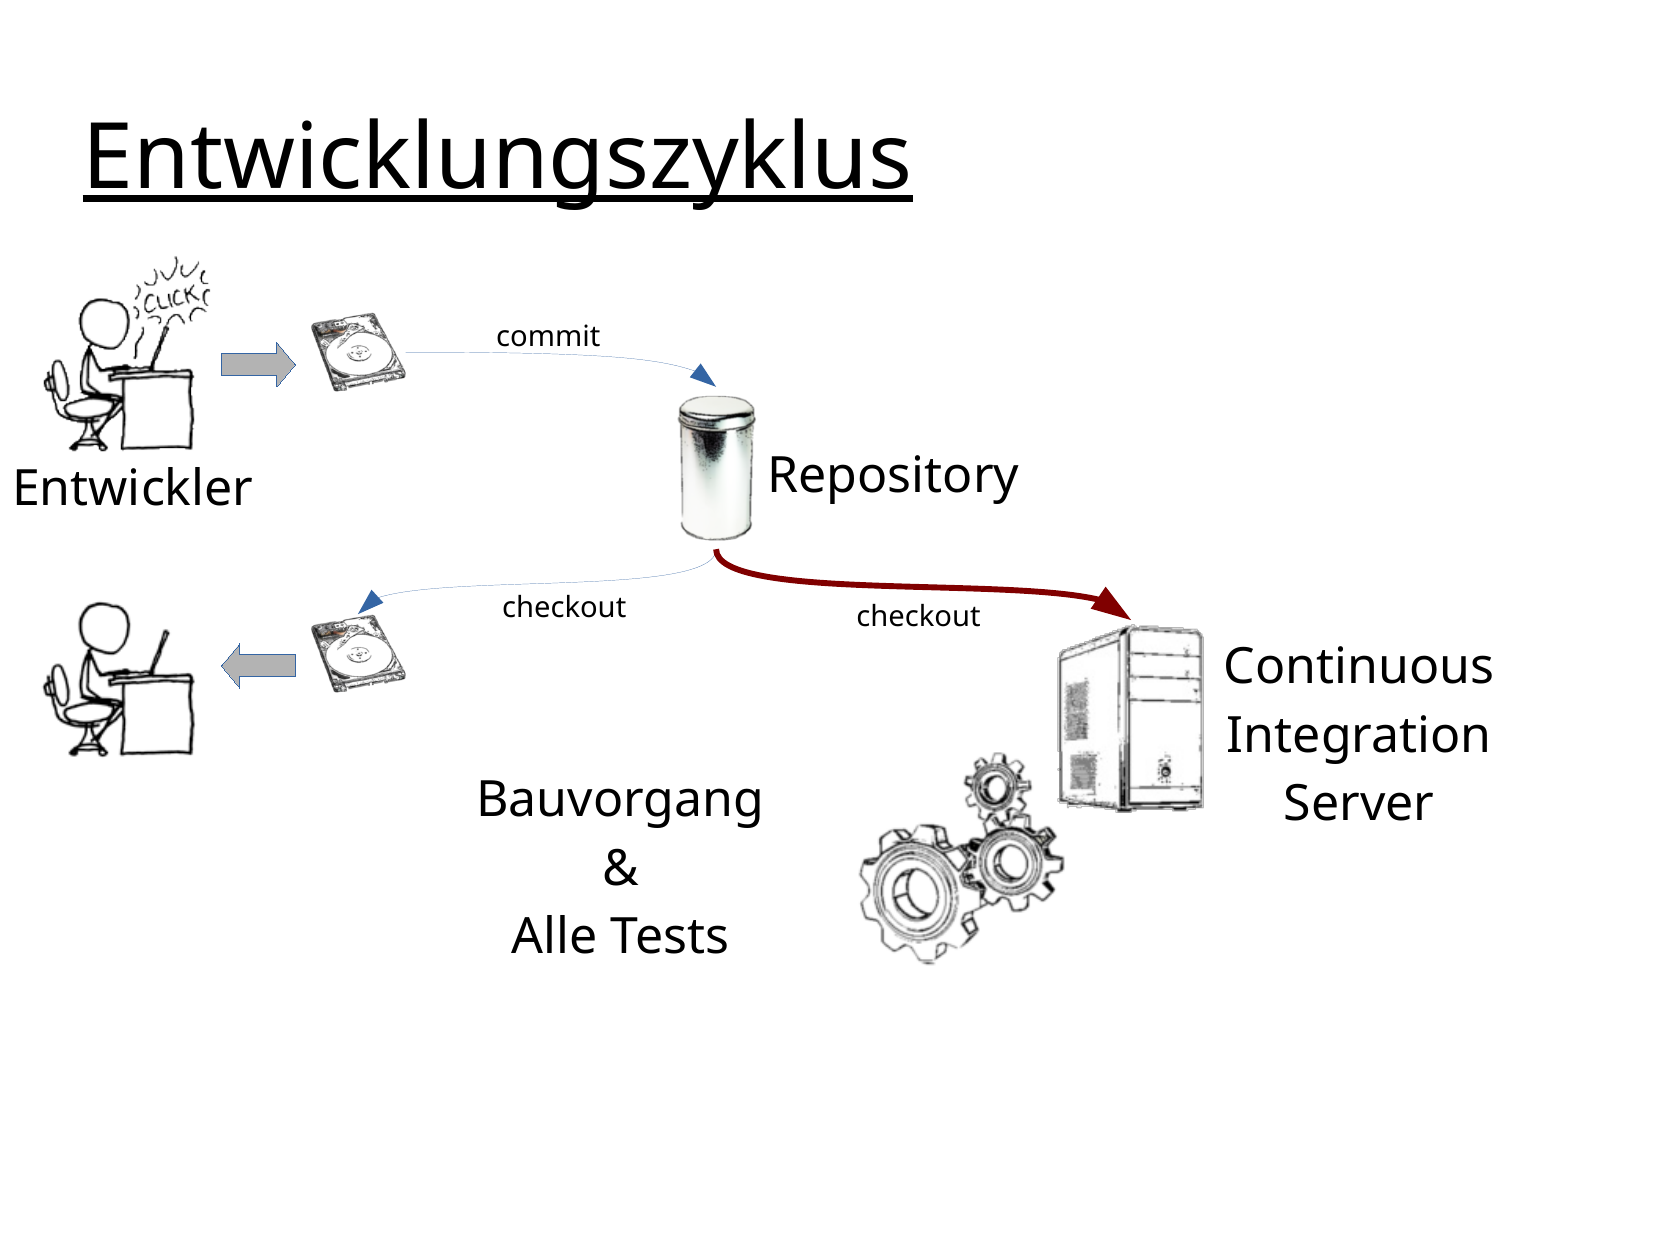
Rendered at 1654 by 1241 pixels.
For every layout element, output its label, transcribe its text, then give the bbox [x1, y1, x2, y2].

text_box Bauvorgang & Alle Tests [461, 755, 886, 984]
text_box checkout [841, 588, 1046, 645]
picture [634, 386, 798, 550]
text_box [223, 342, 296, 387]
picture [310, 312, 406, 392]
text_box Entwickler [0, 444, 369, 531]
text_box [221, 643, 296, 689]
title [100, 99, 1376, 288]
text_box checkout [487, 578, 691, 636]
picture [14, 540, 223, 763]
text_box Repository [753, 431, 1145, 517]
text_box commit [481, 307, 656, 364]
picture [310, 614, 406, 693]
picture [14, 236, 223, 459]
text_box Continuous Integration Server [1209, 623, 1609, 851]
title Entwicklungszyklus [82, 49, 1571, 257]
picture [856, 620, 1229, 969]
